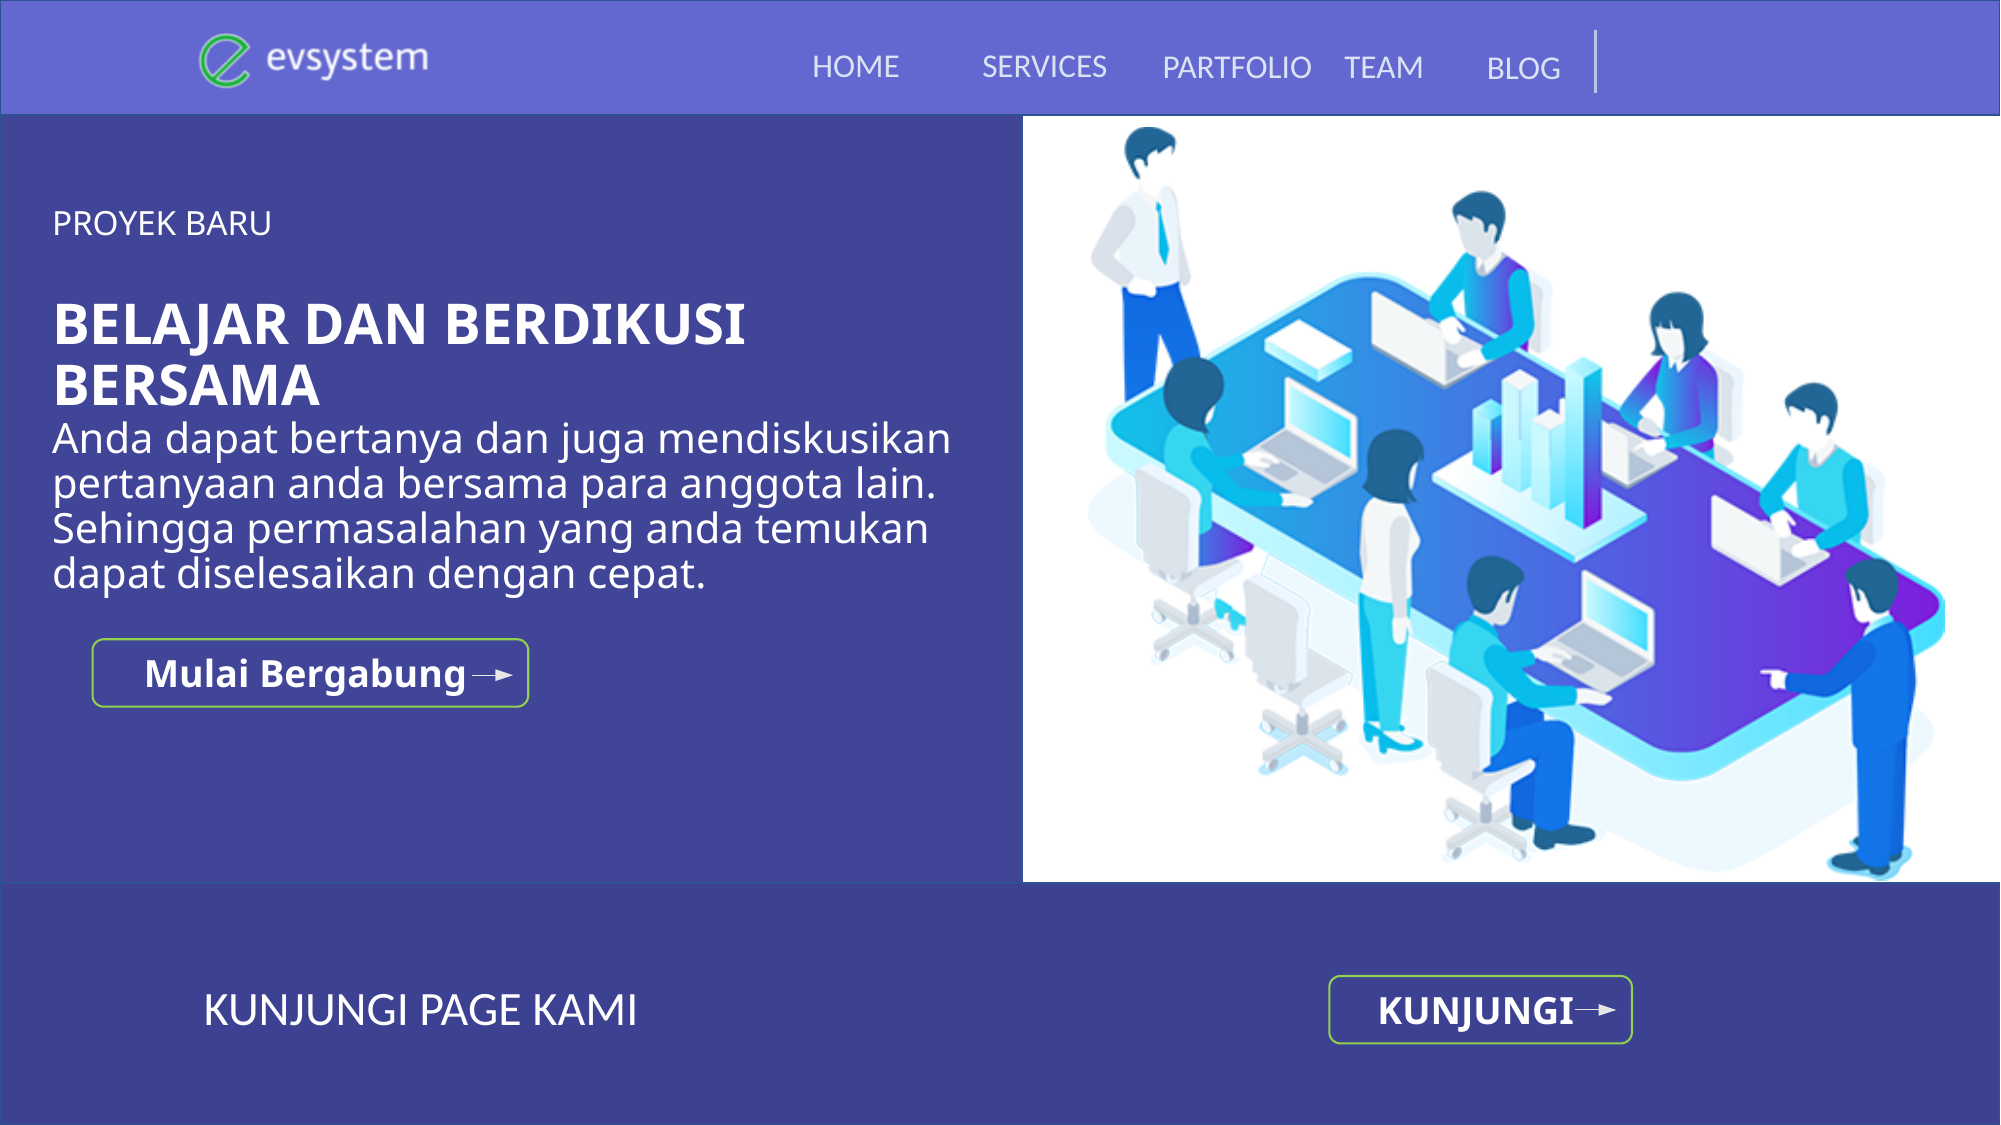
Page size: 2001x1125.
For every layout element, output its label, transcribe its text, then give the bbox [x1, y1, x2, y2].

text_box TEAM [1329, 38, 1441, 94]
picture [1088, 127, 1945, 881]
text_box [0, 0, 2000, 1125]
picture [189, 30, 442, 93]
text_box SERVICES [967, 36, 1125, 93]
text_box KUNJUNGI PAGE KAMI [92, 949, 751, 1071]
text_box HOME [797, 36, 917, 93]
text_box PARTFOLIO [1147, 37, 1330, 94]
text_box KUNJUNGI [1329, 976, 1632, 1044]
text_box BLOG [1471, 38, 1578, 94]
text_box Mulai Bergabung [92, 639, 529, 707]
title PROYEK BARU BELAJAR DAN BERDIKUSI BERSAMA Anda dapat bertanya dan juga mendiskusikan pertanyaan anda bersama para anggota lain. Sehingga permasalahan yang anda temukan dapat diselesaikan dengan cepat. [37, 187, 985, 617]
